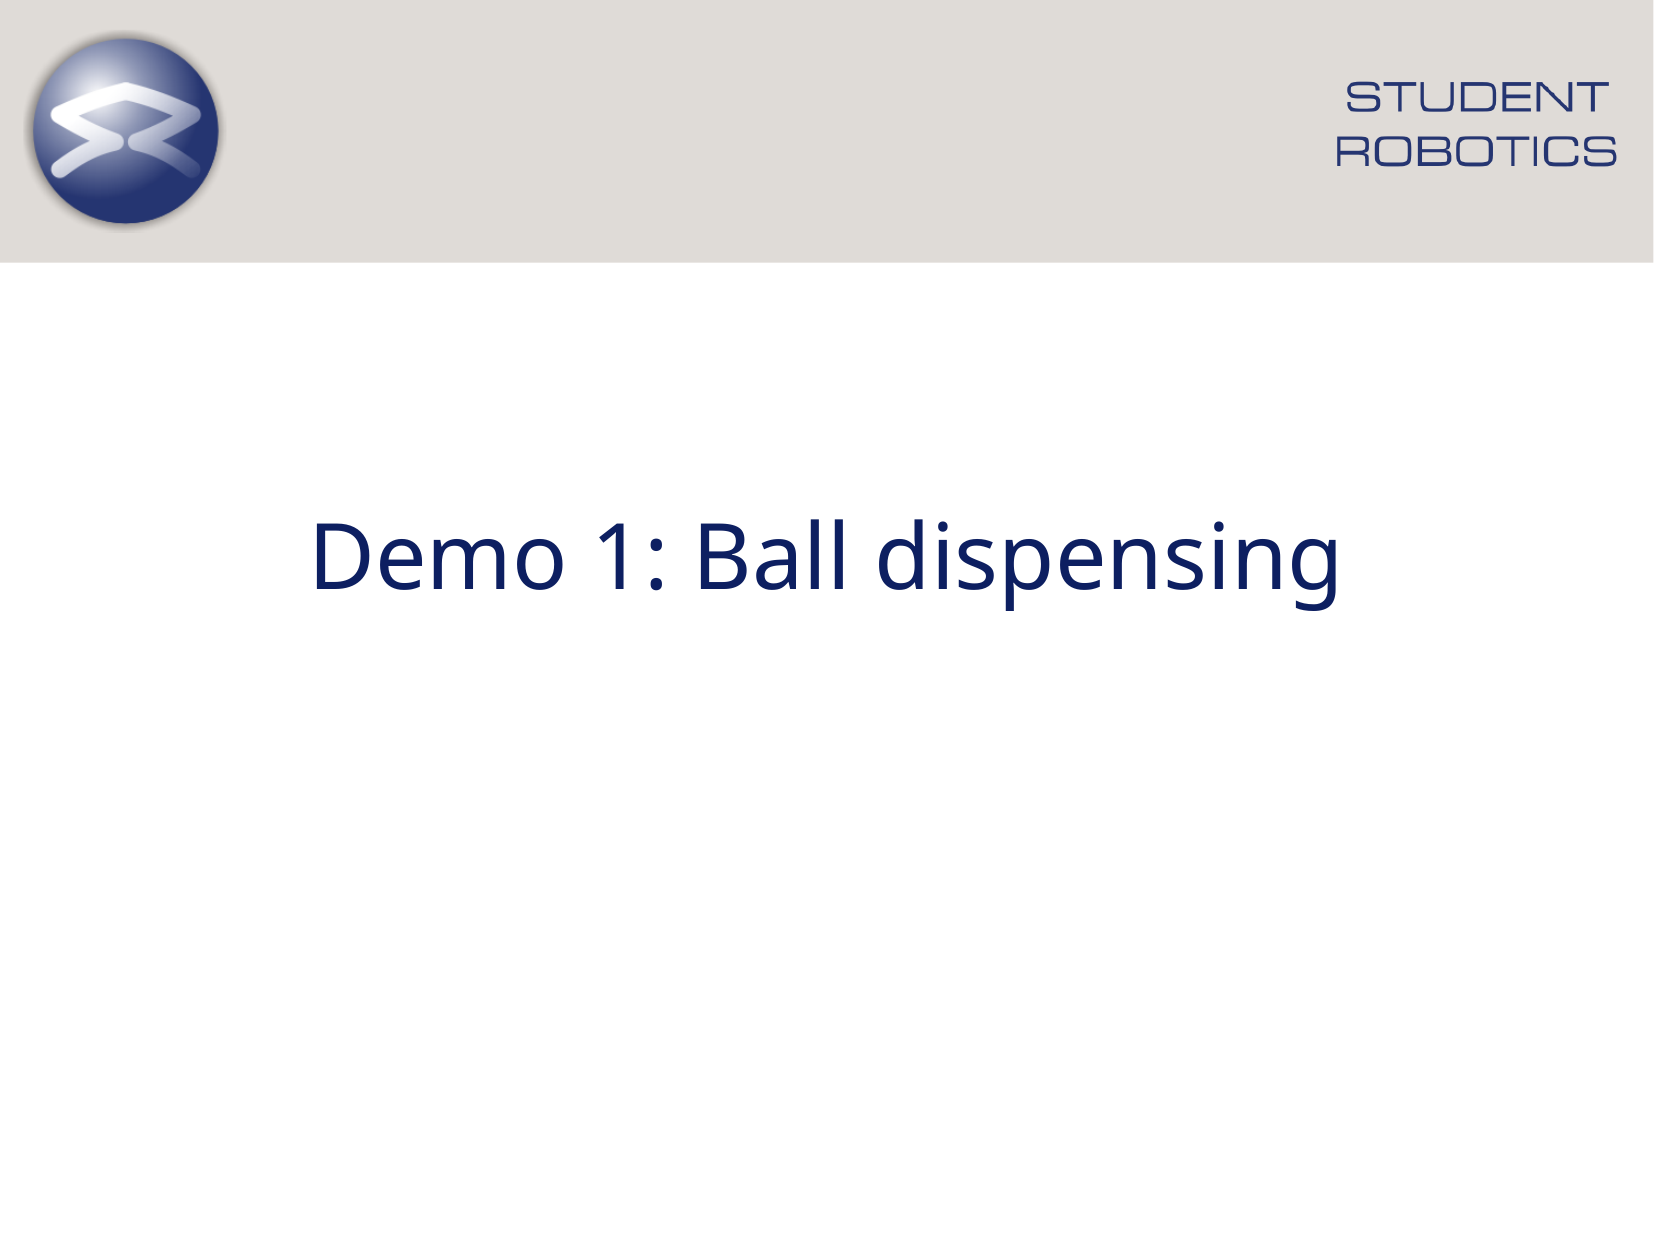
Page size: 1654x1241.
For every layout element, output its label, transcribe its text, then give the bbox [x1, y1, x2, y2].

picture [1571, 68, 1633, 174]
picture [9, 19, 82, 245]
title Demo 1: Ball dispensing [82, 0, 1571, 1109]
